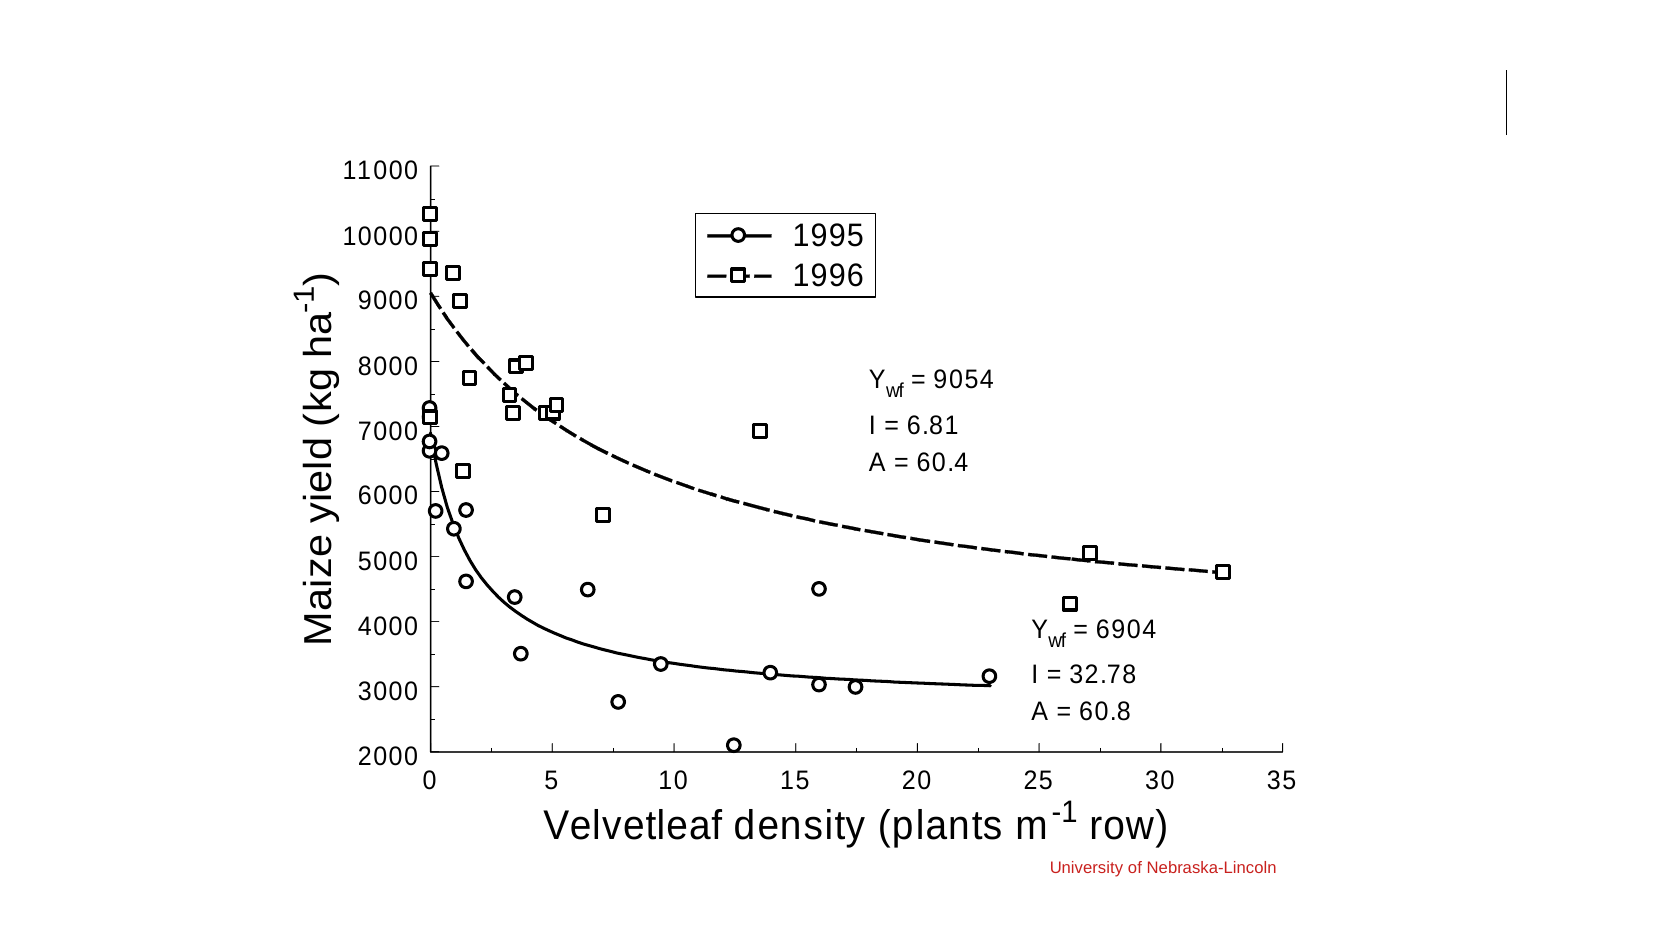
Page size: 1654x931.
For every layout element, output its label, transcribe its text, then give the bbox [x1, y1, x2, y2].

picture [279, 60, 1381, 870]
text_box University of Nebraska-Lincoln [1035, 870, 1292, 885]
